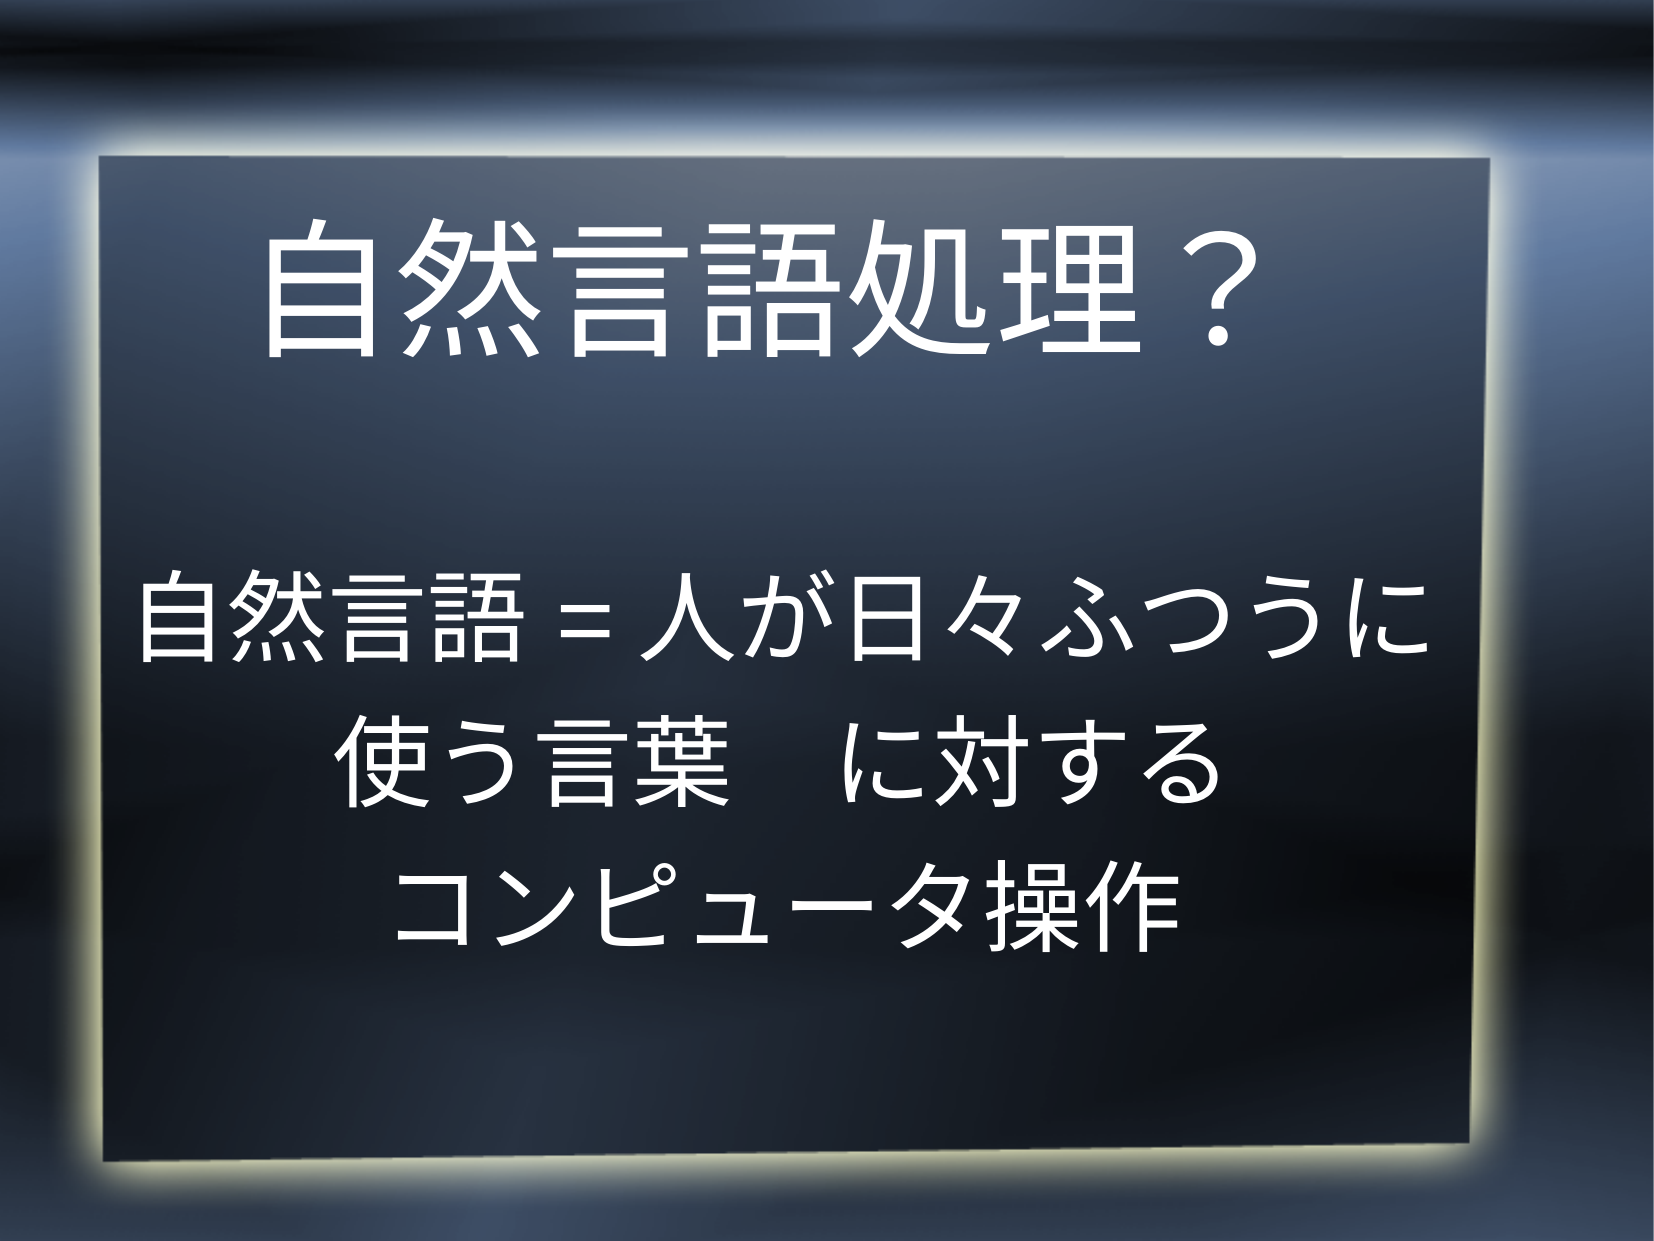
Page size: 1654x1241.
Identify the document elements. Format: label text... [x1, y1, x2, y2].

title 自然言語処理？ [124, 184, 1418, 377]
subtitle 自然言語=人が日々ふつうに 使う言葉 に対する コンピュータ操作 [88, 442, 1477, 1070]
picture [0, 0, 1654, 1241]
